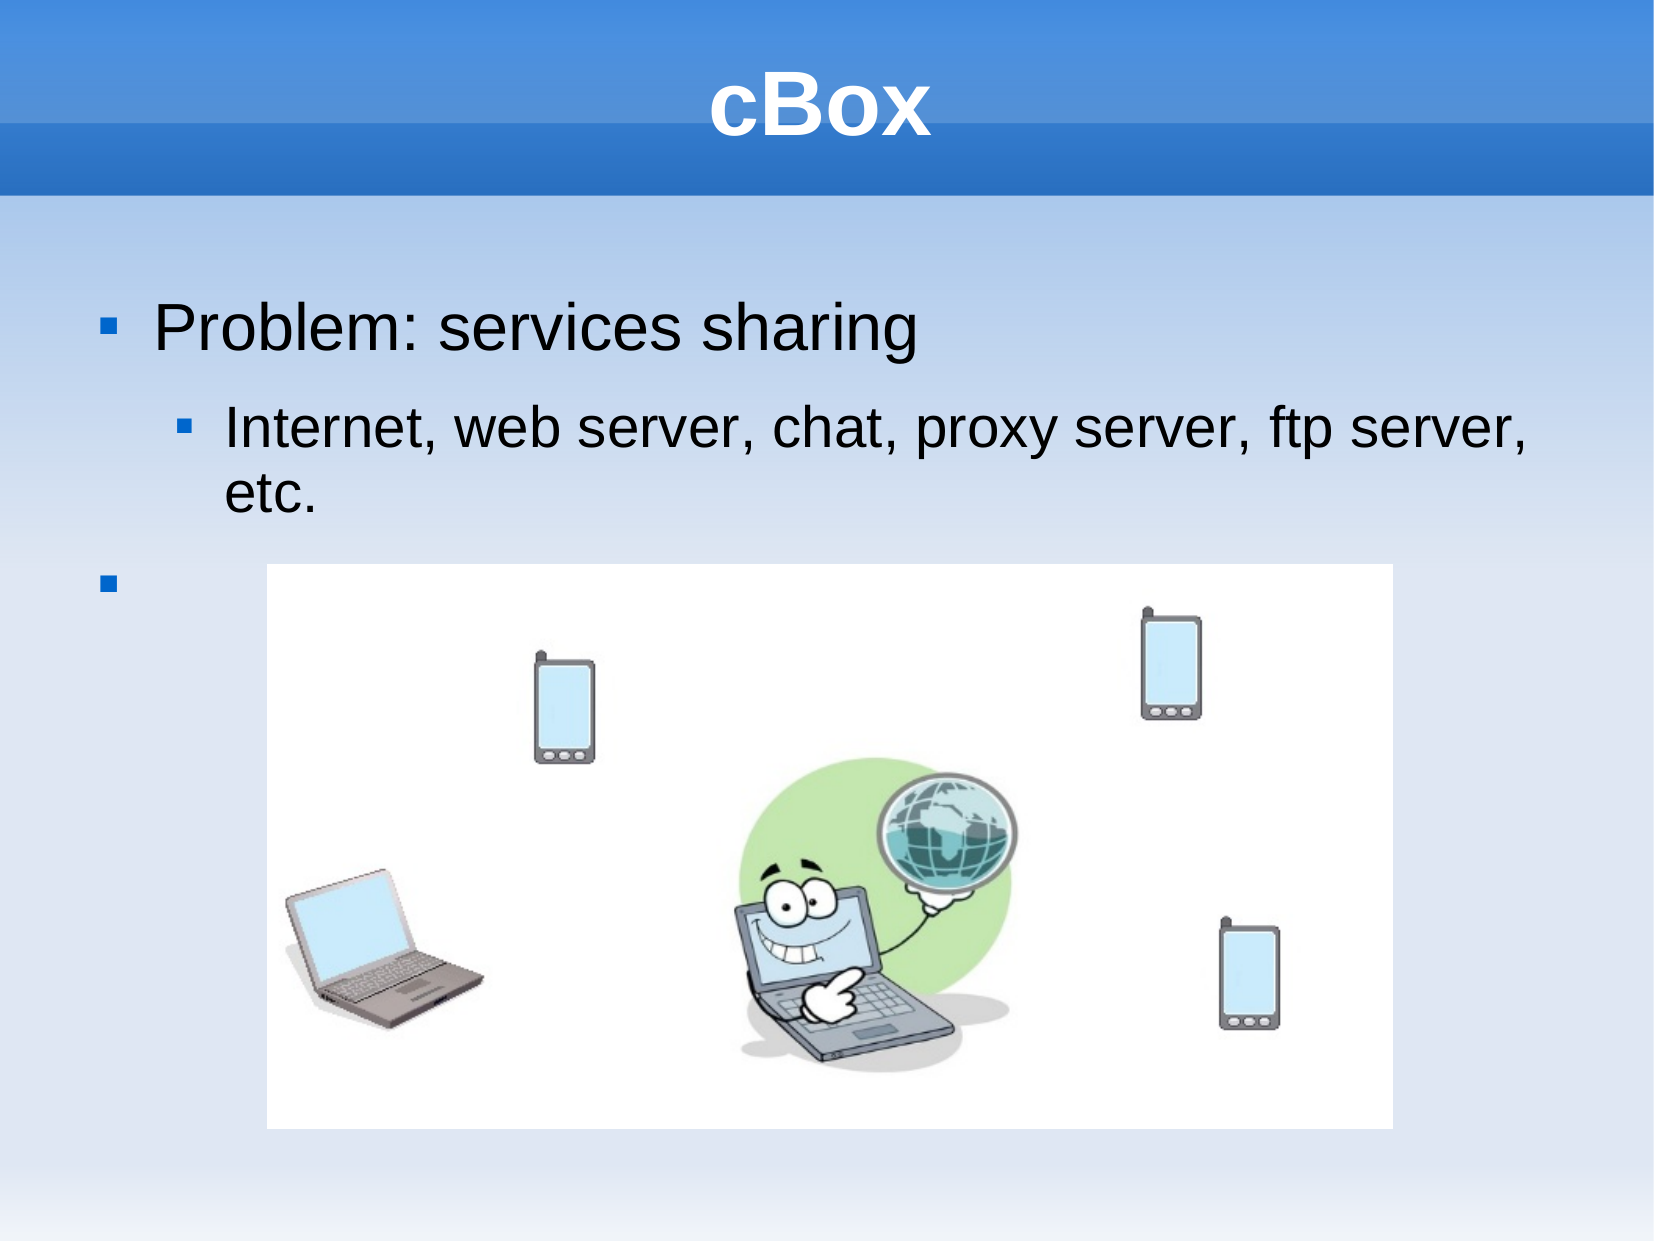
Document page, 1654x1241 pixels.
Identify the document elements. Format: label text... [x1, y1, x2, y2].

picture [0, 0, 1654, 1241]
list Problem: services sharing Internet, web server, chat, proxy server, ftp server, etc. [82, 290, 1571, 1109]
title cBox [76, 0, 1565, 208]
